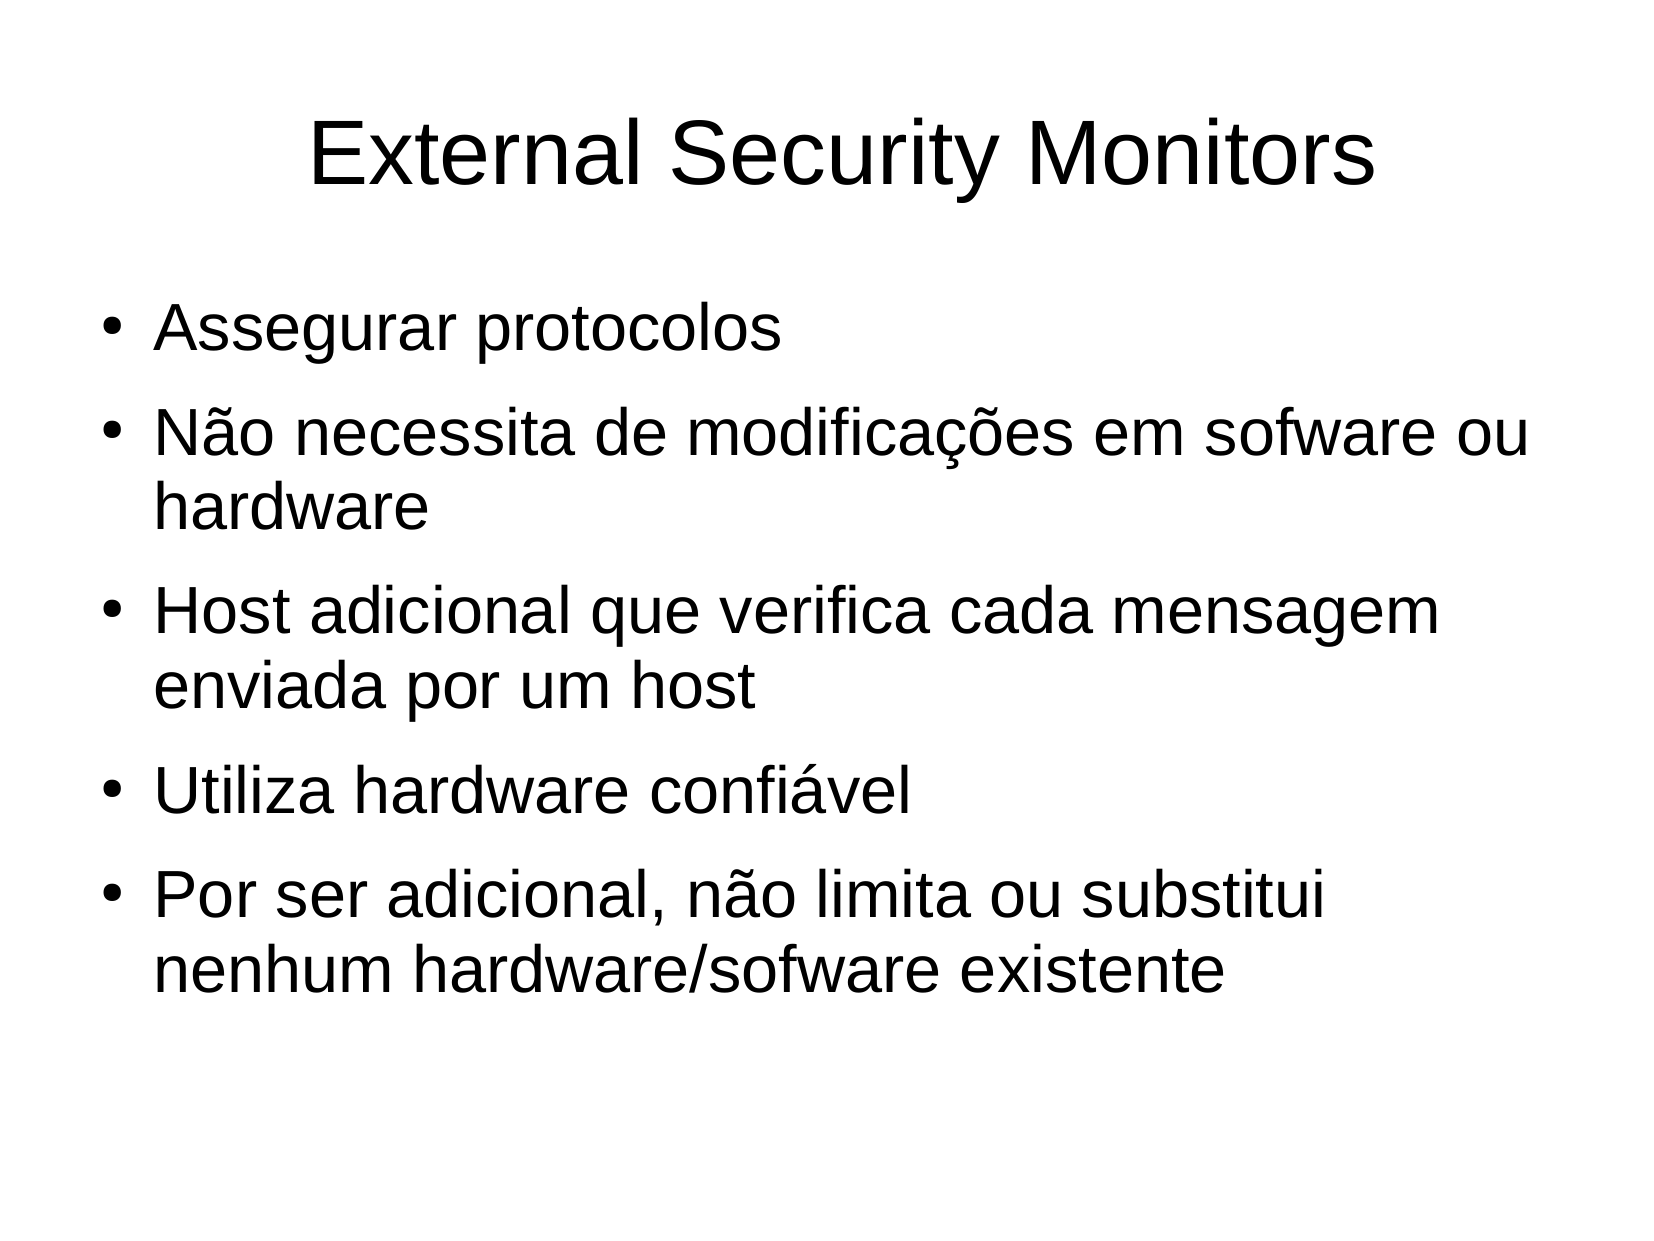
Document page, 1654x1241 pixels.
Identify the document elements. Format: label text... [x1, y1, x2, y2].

list Assegurar protocolos Não necessita de modificações em sofware ou hardware Host adicional que verifica cada mensagem enviada por um host Utiliza hardware confiável Por ser adicional, não limita ou substitui nenhum hardware/sofware existente [82, 290, 1571, 1109]
title External Security Monitors [82, 49, 1571, 257]
